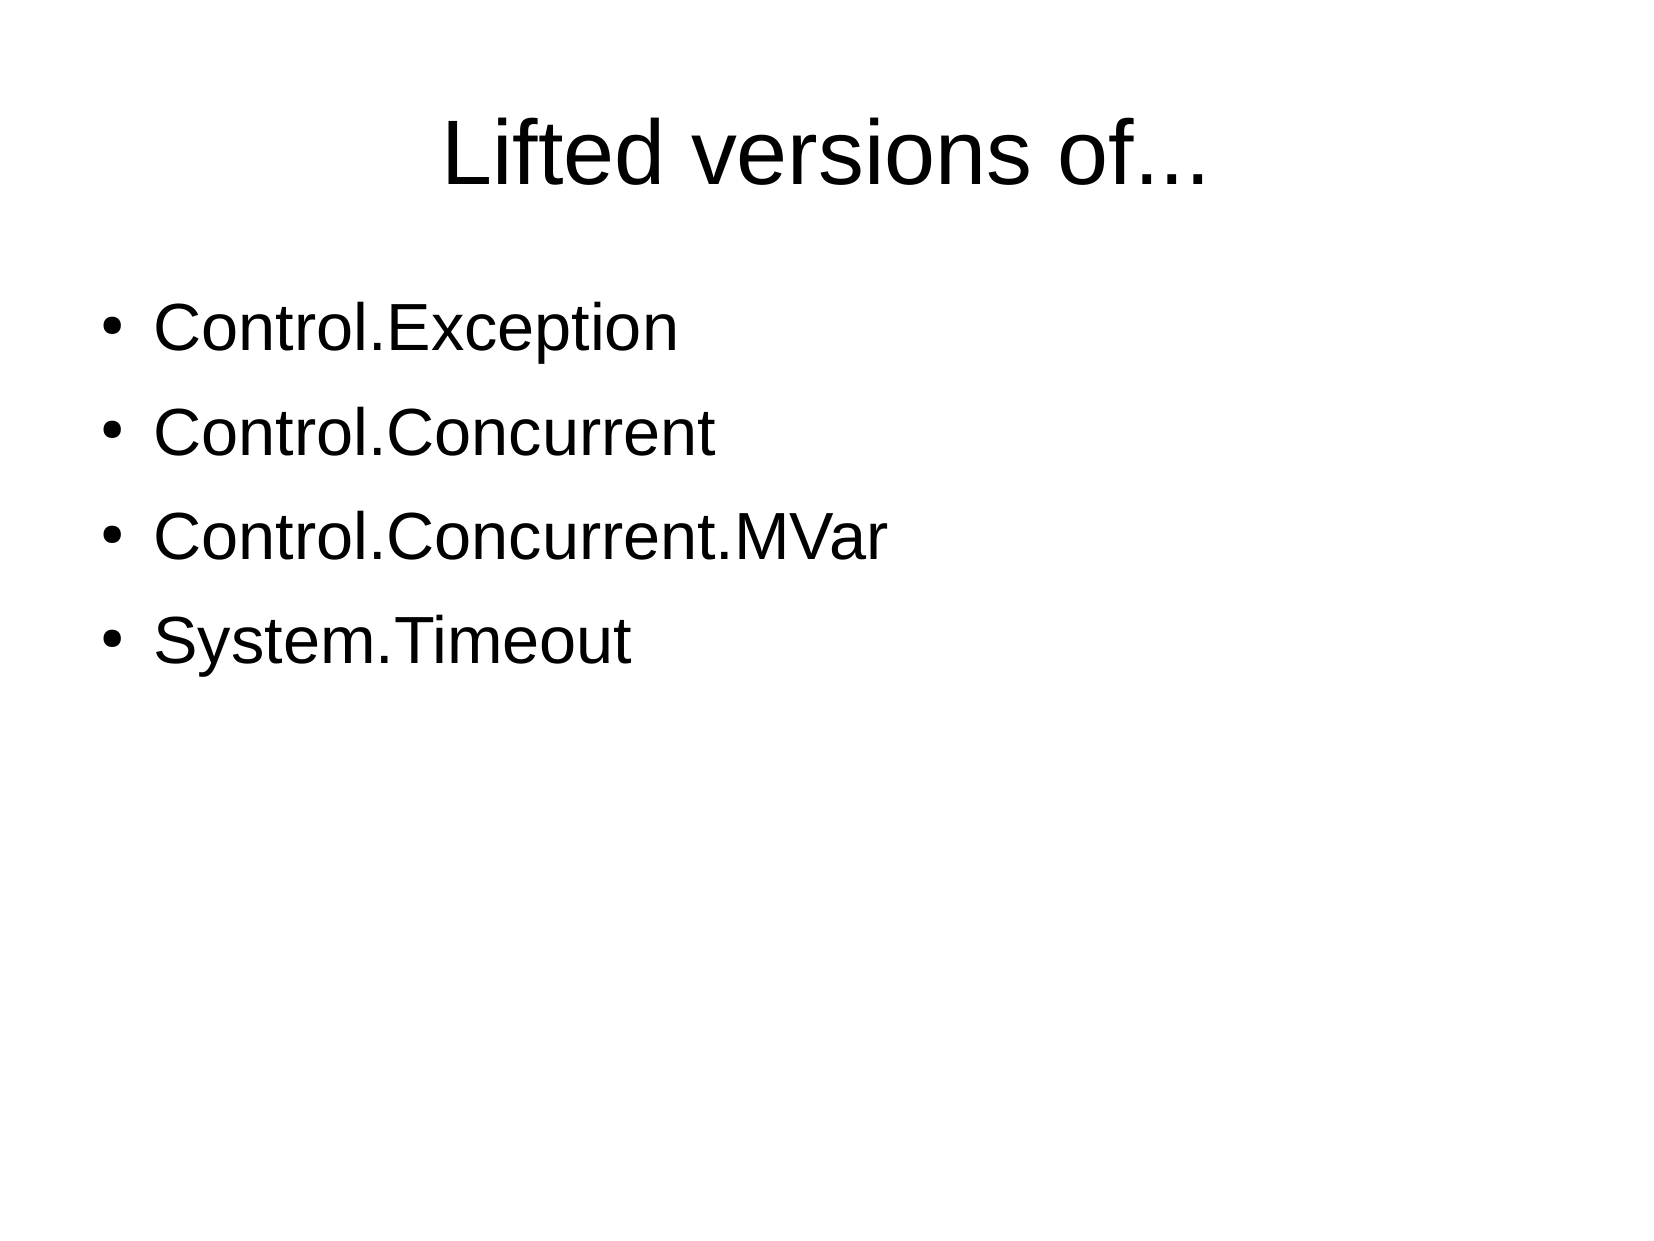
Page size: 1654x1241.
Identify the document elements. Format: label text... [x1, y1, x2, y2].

list Control.Exception Control.Concurrent Control.Concurrent.MVar System.Timeout [82, 290, 1571, 1010]
title Lifted versions of... [82, 49, 1571, 257]
